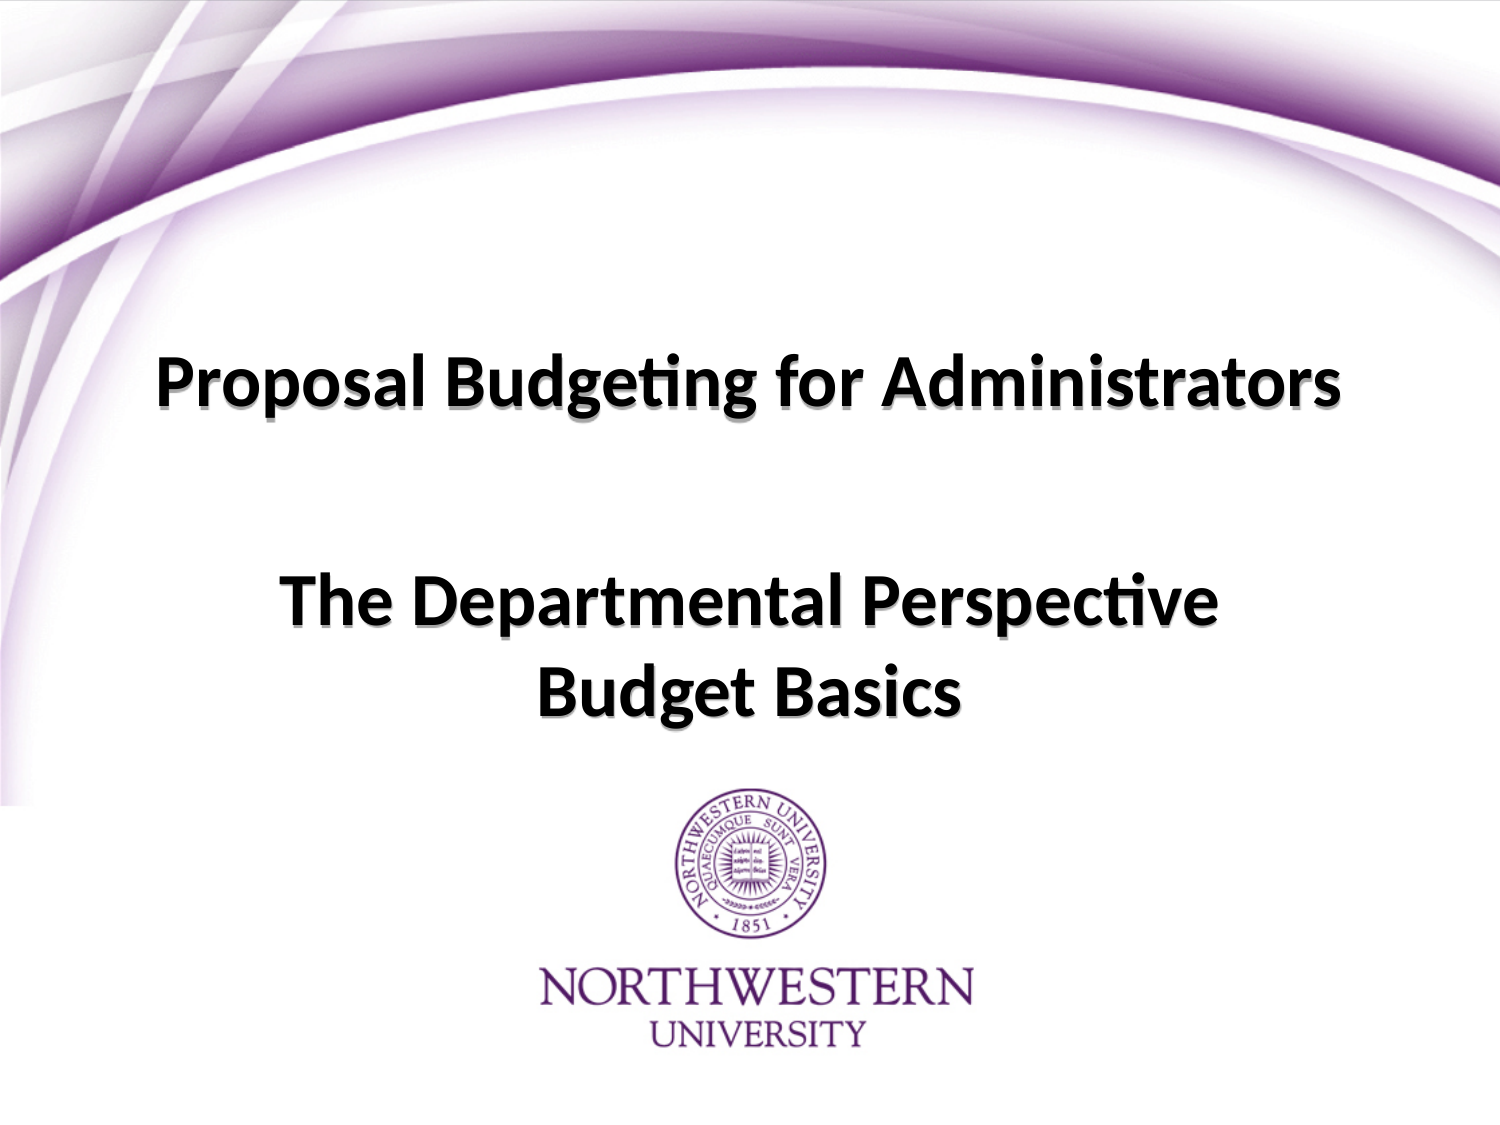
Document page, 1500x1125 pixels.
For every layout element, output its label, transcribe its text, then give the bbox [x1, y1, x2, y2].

subtitle The Departmental Perspective Budget Basics [225, 560, 1276, 690]
title Proposal Budgeting for Administrators [112, 238, 1388, 516]
